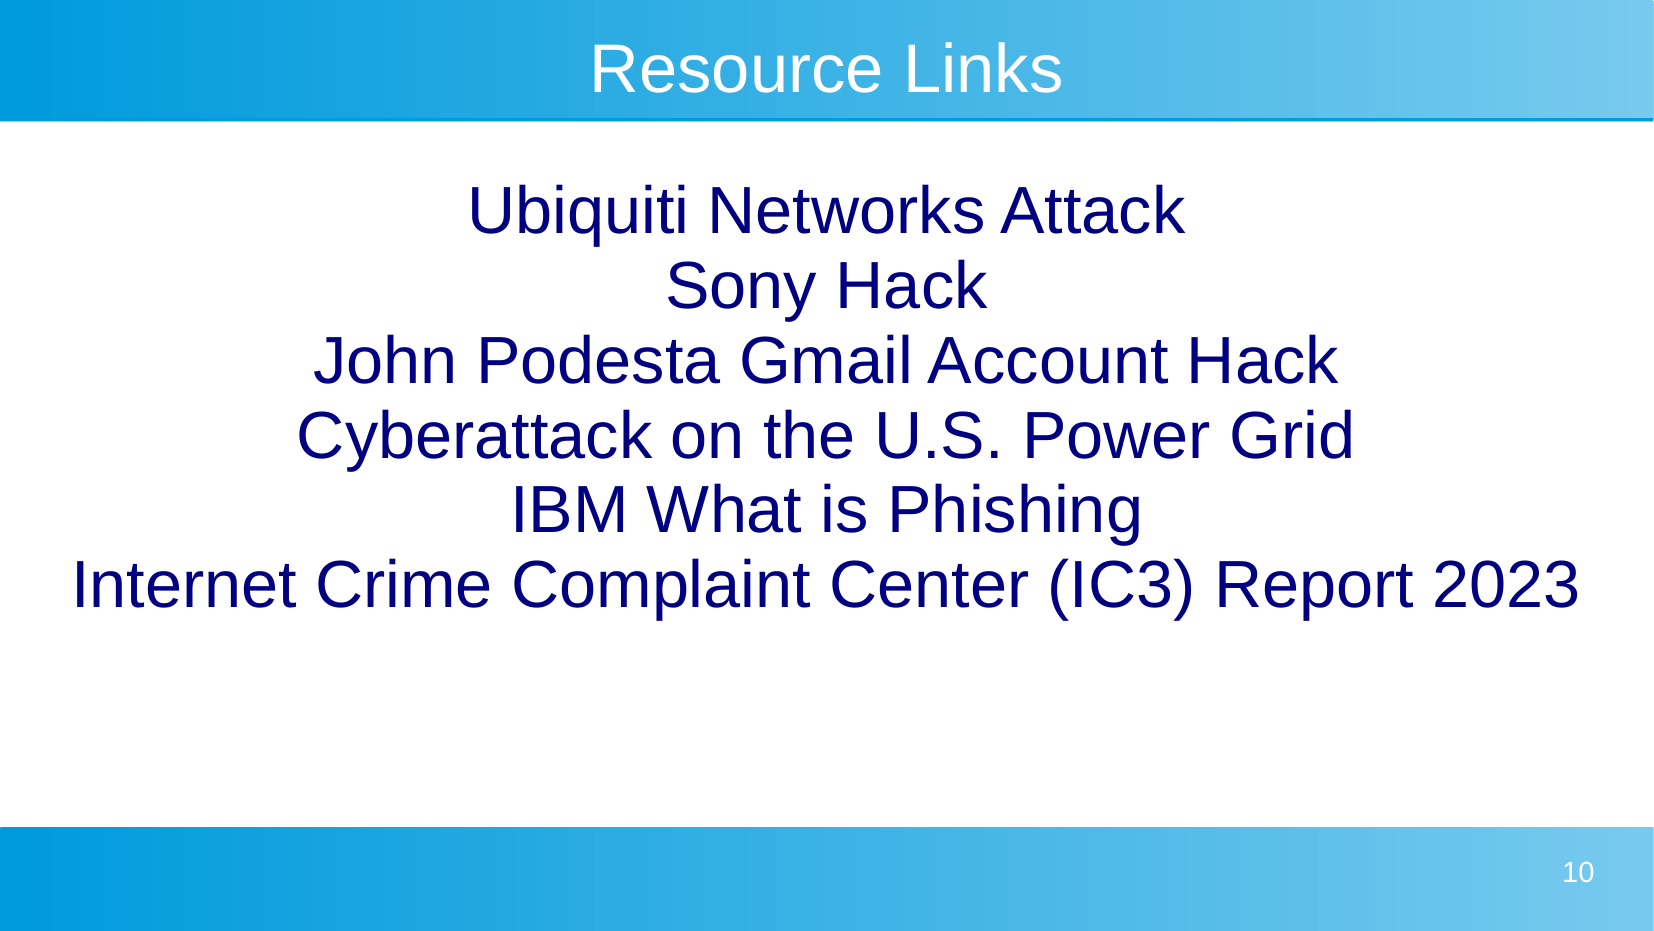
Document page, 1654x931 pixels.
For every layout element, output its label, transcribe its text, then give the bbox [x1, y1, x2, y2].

title Resource Links [59, 29, 1595, 108]
subtitle Ubiquiti Networks Attack Sony Hack John Podesta Gmail Account Hack Cyberattack on the U.S. Power Grid IBM What is Phishing Internet Crime Complaint Center (IC3) Report 2023 [59, 173, 1595, 772]
